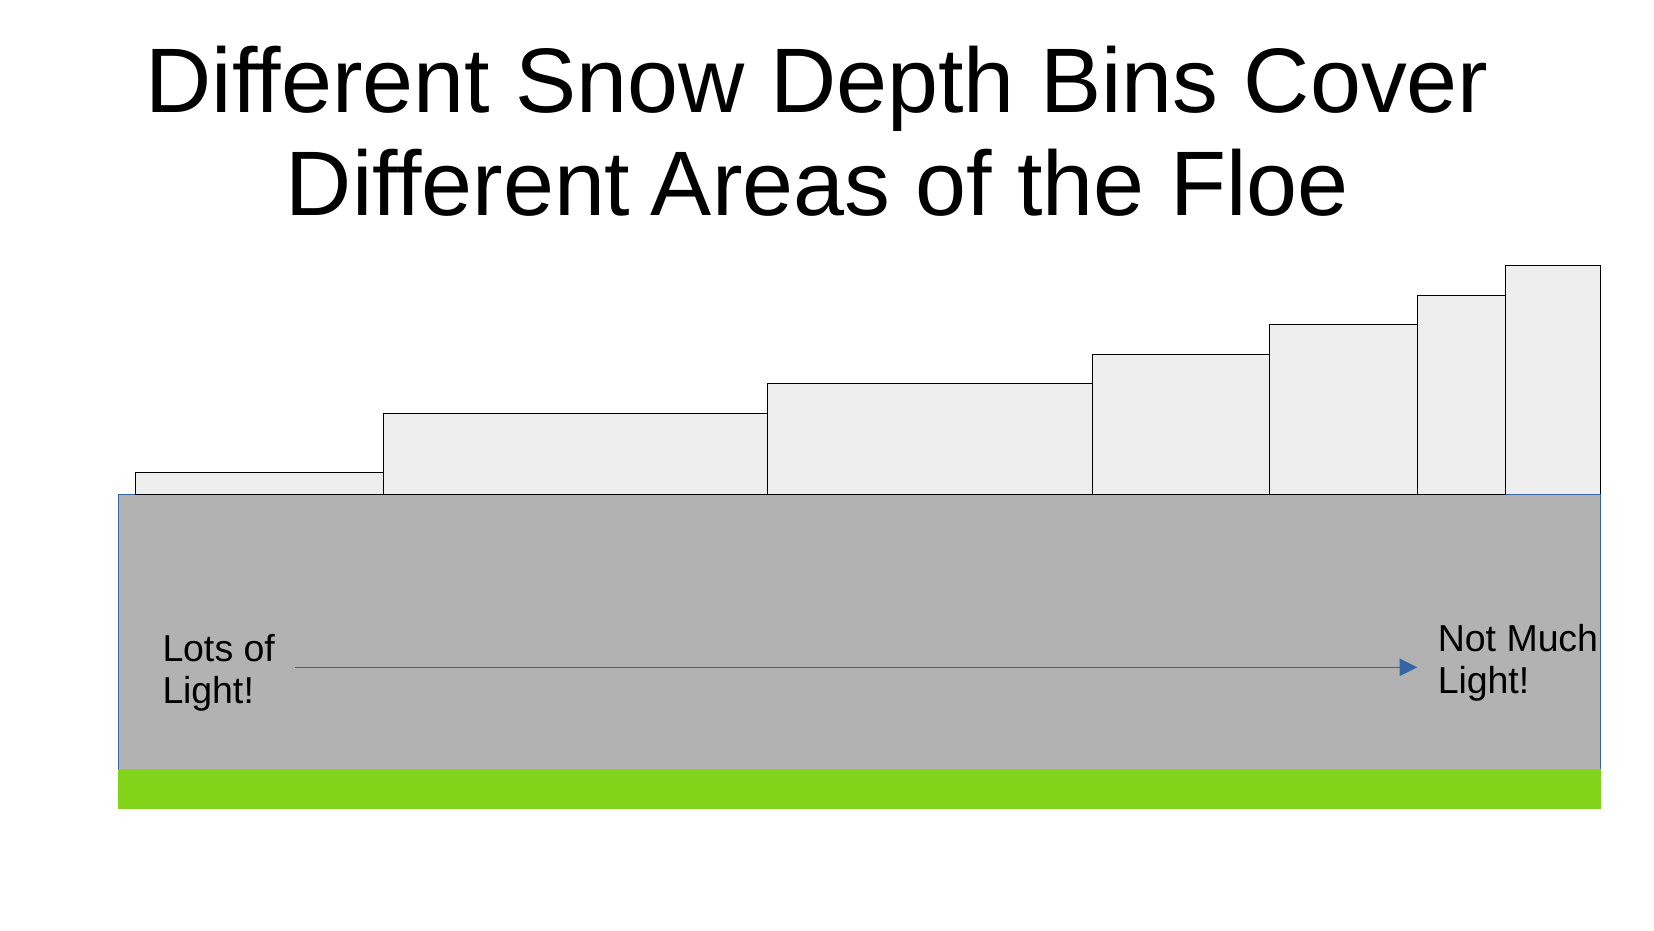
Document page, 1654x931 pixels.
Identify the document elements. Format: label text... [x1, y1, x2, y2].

text_box Not Much Light! [1423, 609, 1630, 751]
title Different Snow Depth Bins Cover Different Areas of the Floe [94, 29, 1542, 235]
text_box Lots of Light! [147, 620, 325, 719]
text_box [118, 265, 1601, 809]
